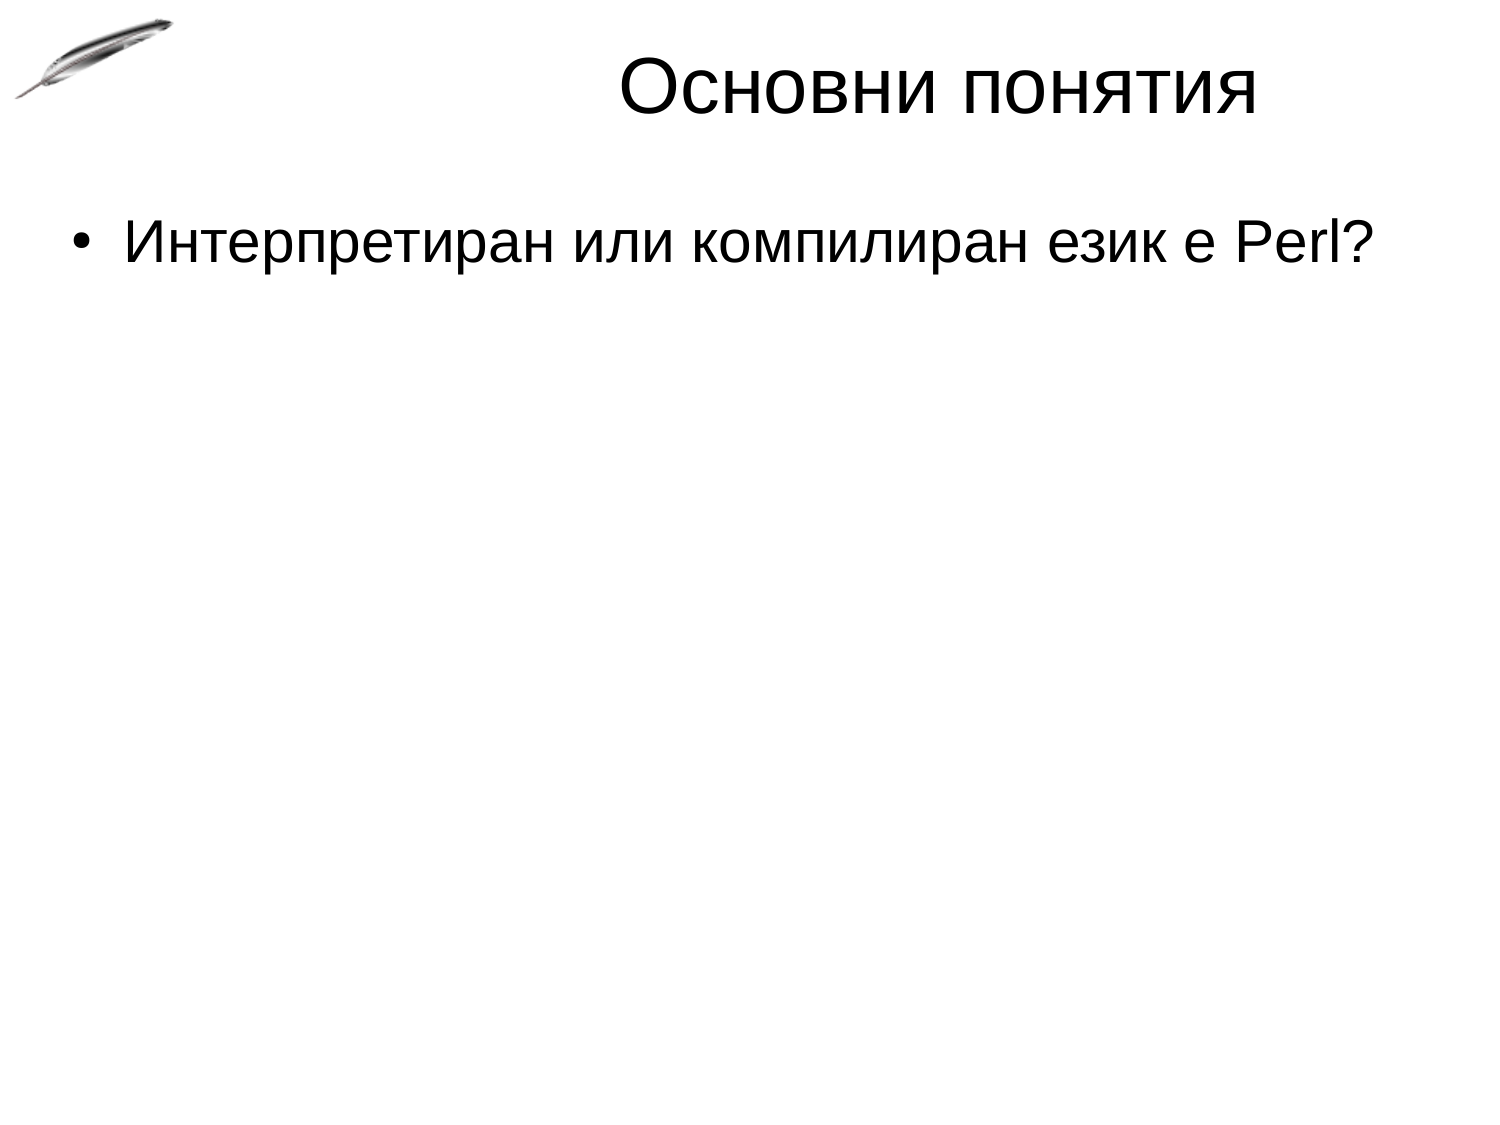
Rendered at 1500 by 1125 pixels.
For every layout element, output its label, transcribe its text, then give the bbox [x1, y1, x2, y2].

list Интерпретиран или компилиран език е Perl? [53, 207, 1447, 1084]
title Основни понятия [419, 0, 1459, 176]
picture [11, 17, 179, 101]
